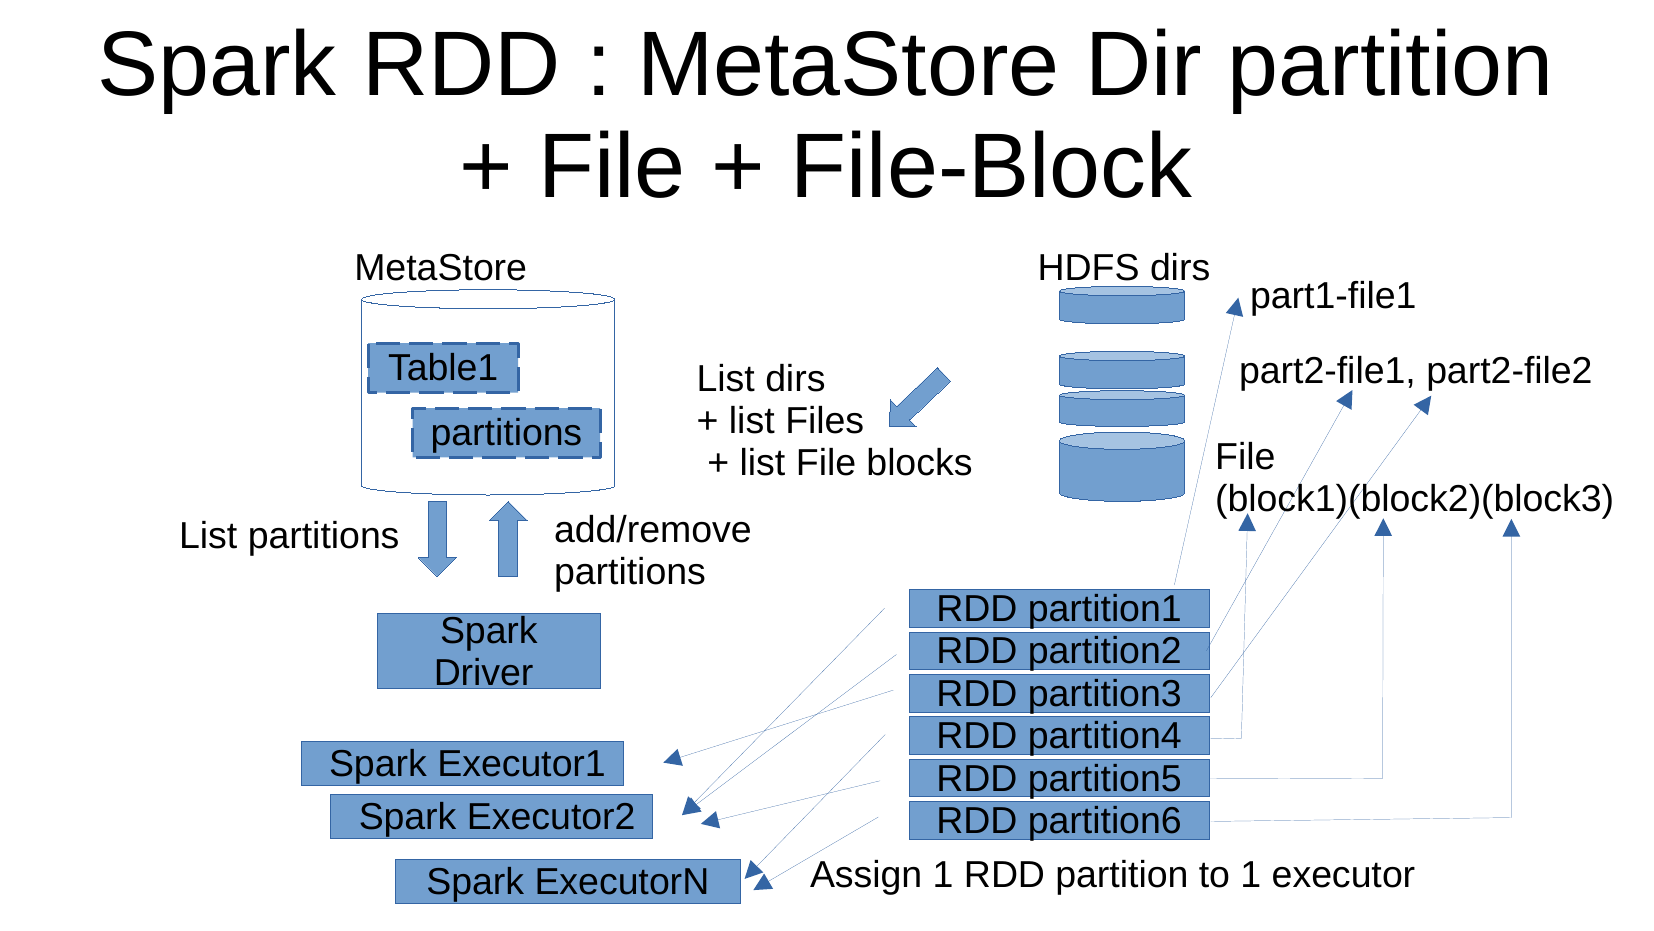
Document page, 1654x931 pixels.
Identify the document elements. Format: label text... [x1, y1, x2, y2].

text_box [1059, 396, 1185, 427]
title Spark RDD : MetaStore Dir partition + File + File-Block [82, 12, 1571, 218]
text_box MetaStore [339, 238, 542, 296]
text_box HDFS dirs [1022, 238, 1226, 296]
text_box Spark Driver [377, 613, 601, 689]
text_box [418, 501, 457, 577]
text_box RDD partition1 [909, 589, 1210, 628]
text_box File (block1)(block2)(block3) [1200, 428, 1630, 570]
text_box Spark Executor1 [301, 741, 624, 786]
text_box RDD partition6 [909, 801, 1210, 840]
text_box [1059, 357, 1185, 389]
text_box RDD partition3 [909, 674, 1210, 713]
text_box Spark Executor2 [330, 794, 653, 839]
text_box [1059, 292, 1185, 324]
text_box RDD partition4 [909, 716, 1210, 755]
text_box partitions [412, 408, 601, 458]
text_box [1059, 442, 1185, 502]
text_box List dirs + list Files + list File blocks [681, 350, 988, 492]
text_box add/remove partitions [539, 501, 767, 601]
text_box RDD partition5 [909, 759, 1210, 797]
text_box List partitions [164, 507, 415, 565]
text_box RDD partition2 [909, 632, 1210, 670]
text_box part2-file1, part2-file2 [1224, 342, 1608, 400]
text_box Table1 [368, 343, 519, 393]
text_box part1-file1 [1235, 266, 1432, 324]
text_box Spark ExecutorN [395, 859, 741, 904]
text_box Assign 1 RDD partition to 1 executor [795, 845, 1443, 903]
text_box [489, 501, 528, 577]
